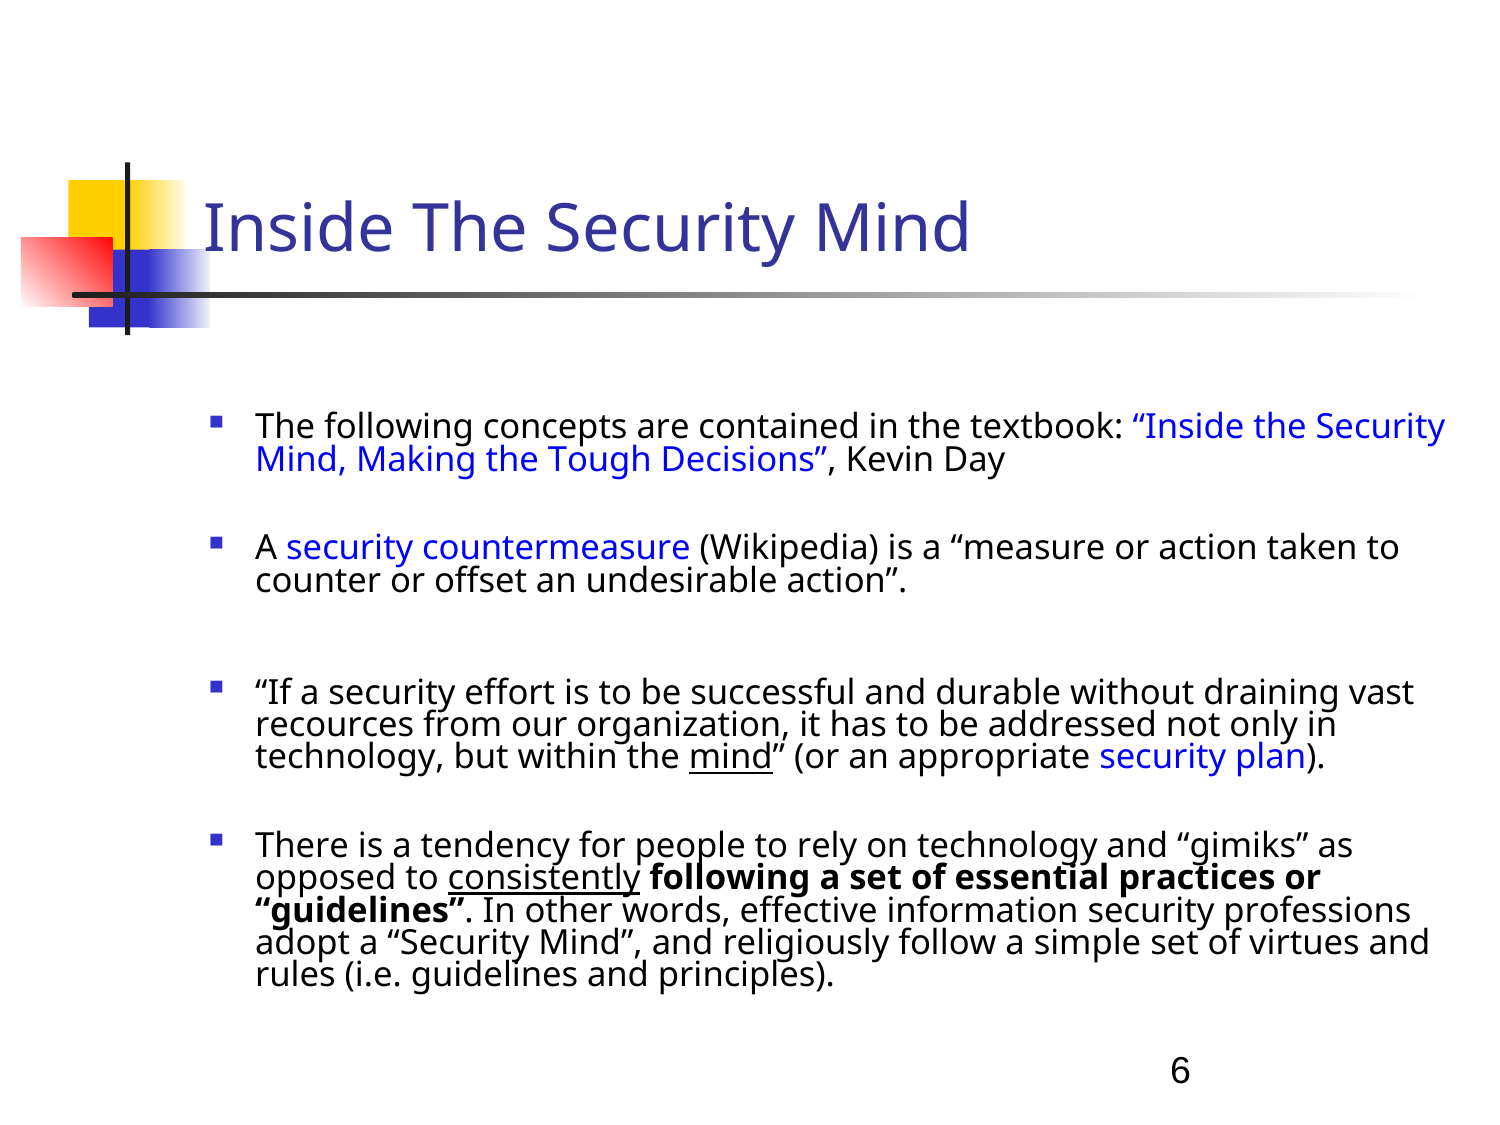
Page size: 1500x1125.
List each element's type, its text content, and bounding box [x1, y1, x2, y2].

list The following concepts are contained in the textbook: “Inside the Security Mind, Making the Tough Decisions”, Kevin Day A security countermeasure (Wikipedia) is a “measure or action taken to counter or offset an undesirable action”. “If a security effort is to be successful and durable without draining vast recources from our organization, it has to be addressed not only in technology, but within the mind” (or an appropriate security plan). There is a tendency for people to rely on technology and “gimiks” as opposed to consistently following a set of essential practices or “guidelines”. In other words, effective information security professions adopt a “Security Mind”, and religiously follow a simple set of virtues and rules (i.e. guidelines and principles). [193, 331, 1469, 1007]
title Inside The Security Mind [188, 35, 1468, 276]
